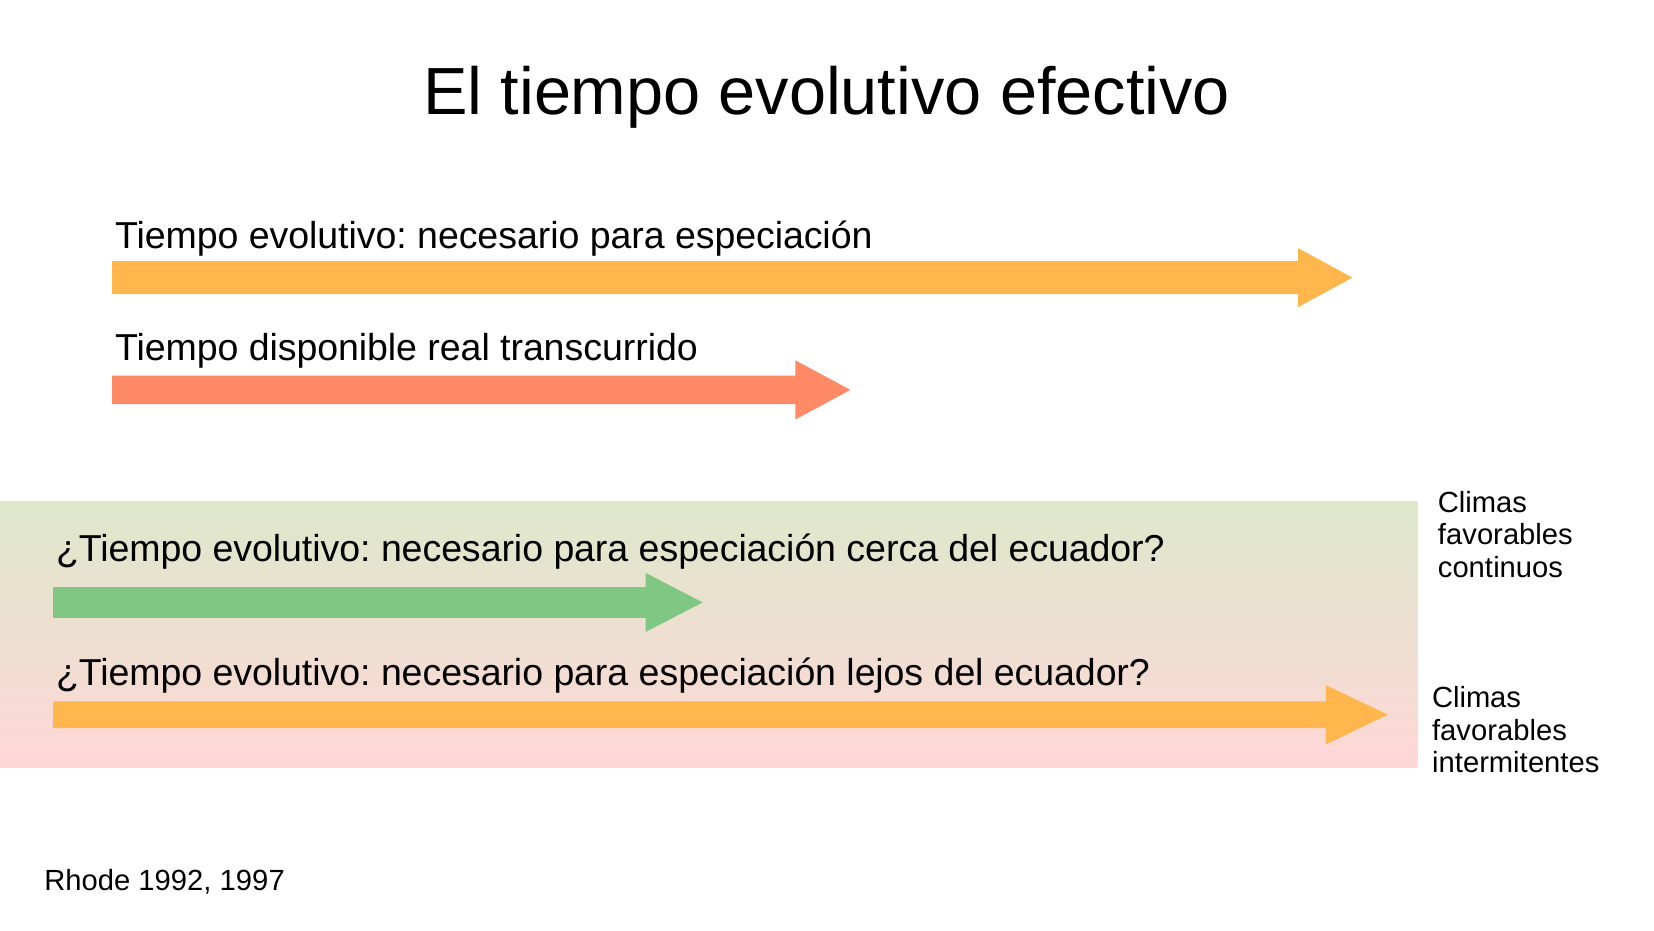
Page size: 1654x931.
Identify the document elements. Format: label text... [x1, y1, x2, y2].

text_box [112, 376, 851, 420]
text_box Tiempo evolutivo: necesario para especiación [100, 206, 1117, 318]
text_box Climas favorables continuos [1423, 478, 1630, 591]
text_box Climas favorables intermitentes [1417, 673, 1625, 786]
text_box Rhode 1992, 1997 [29, 856, 532, 904]
text_box [1117, 248, 1353, 308]
text_box Tiempo disponible real transcurrido [100, 318, 1117, 376]
title El tiempo evolutivo efectivo [82, 13, 1571, 169]
text_box ¿Tiempo evolutivo: necesario para especiación cerca del ecuador? [41, 519, 1241, 619]
text_box ¿Tiempo evolutivo: necesario para especiación lejos del ecuador? [41, 643, 1176, 701]
text_box [0, 501, 1418, 768]
